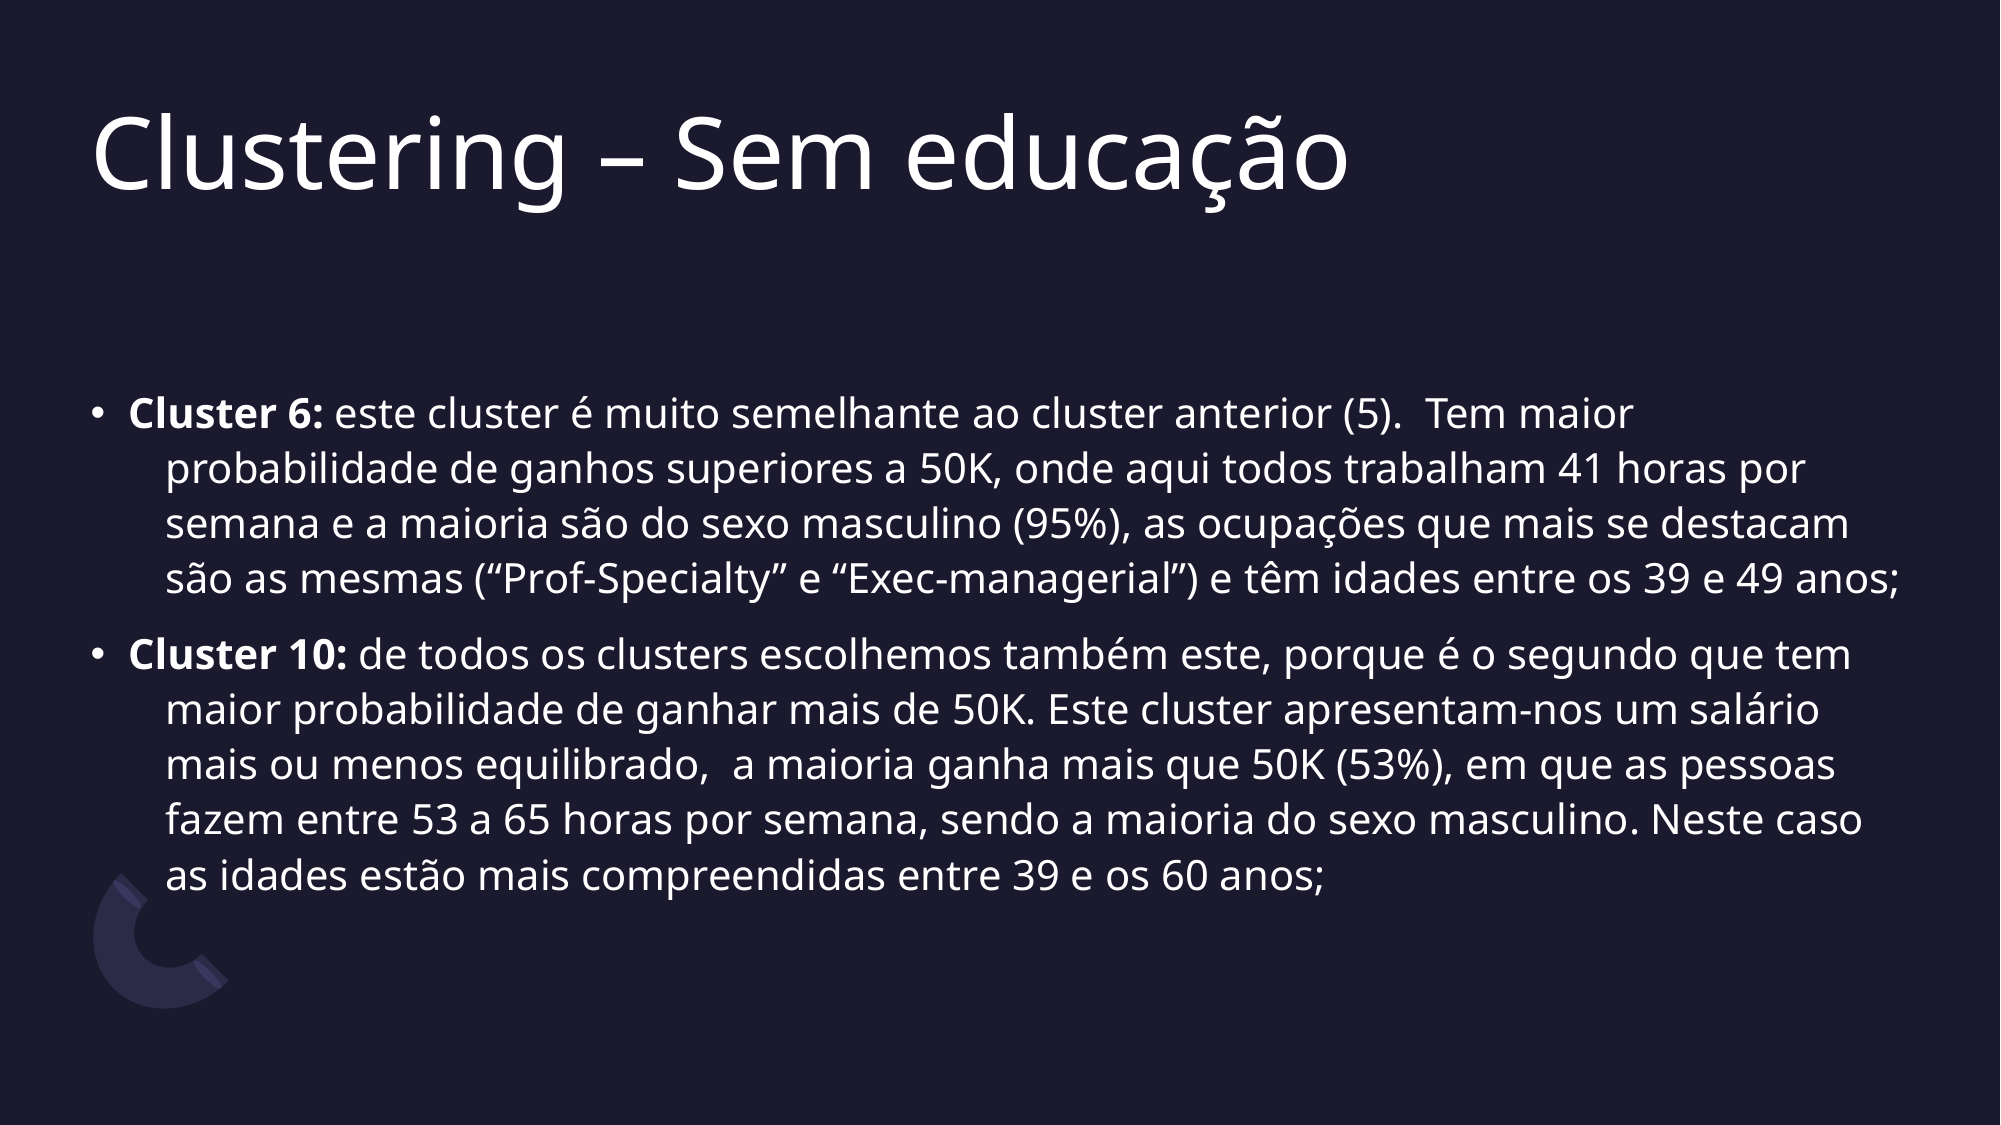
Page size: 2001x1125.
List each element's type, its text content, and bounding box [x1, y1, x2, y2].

list Cluster 6: este cluster é muito semelhante ao cluster anterior (5). Tem maior probabilidade de ganhos superiores a 50K, onde aqui todos trabalham 41 horas por semana e a maioria são do sexo masculino (95%), as ocupações que mais se destacam são as mesmas (“Prof-Specialty” e “Exec-managerial”) e têm idades entre os 39 e 49 anos; Cluster 10: de todos os clusters escolhemos também este, porque é o segundo que tem maior probabilidade de ganhar mais de 50K. Este cluster apresentam-nos um salário mais ou menos equilibrado, a maioria ganha mais que 50K (53%), em que as pessoas fazem entre 53 a 65 horas por semana, sendo a maioria do sexo masculino. Neste caso as idades estão mais compreendidas entre 39 e os 60 anos; [90, 382, 1910, 1035]
title Clustering – Sem educação [90, 90, 1910, 309]
